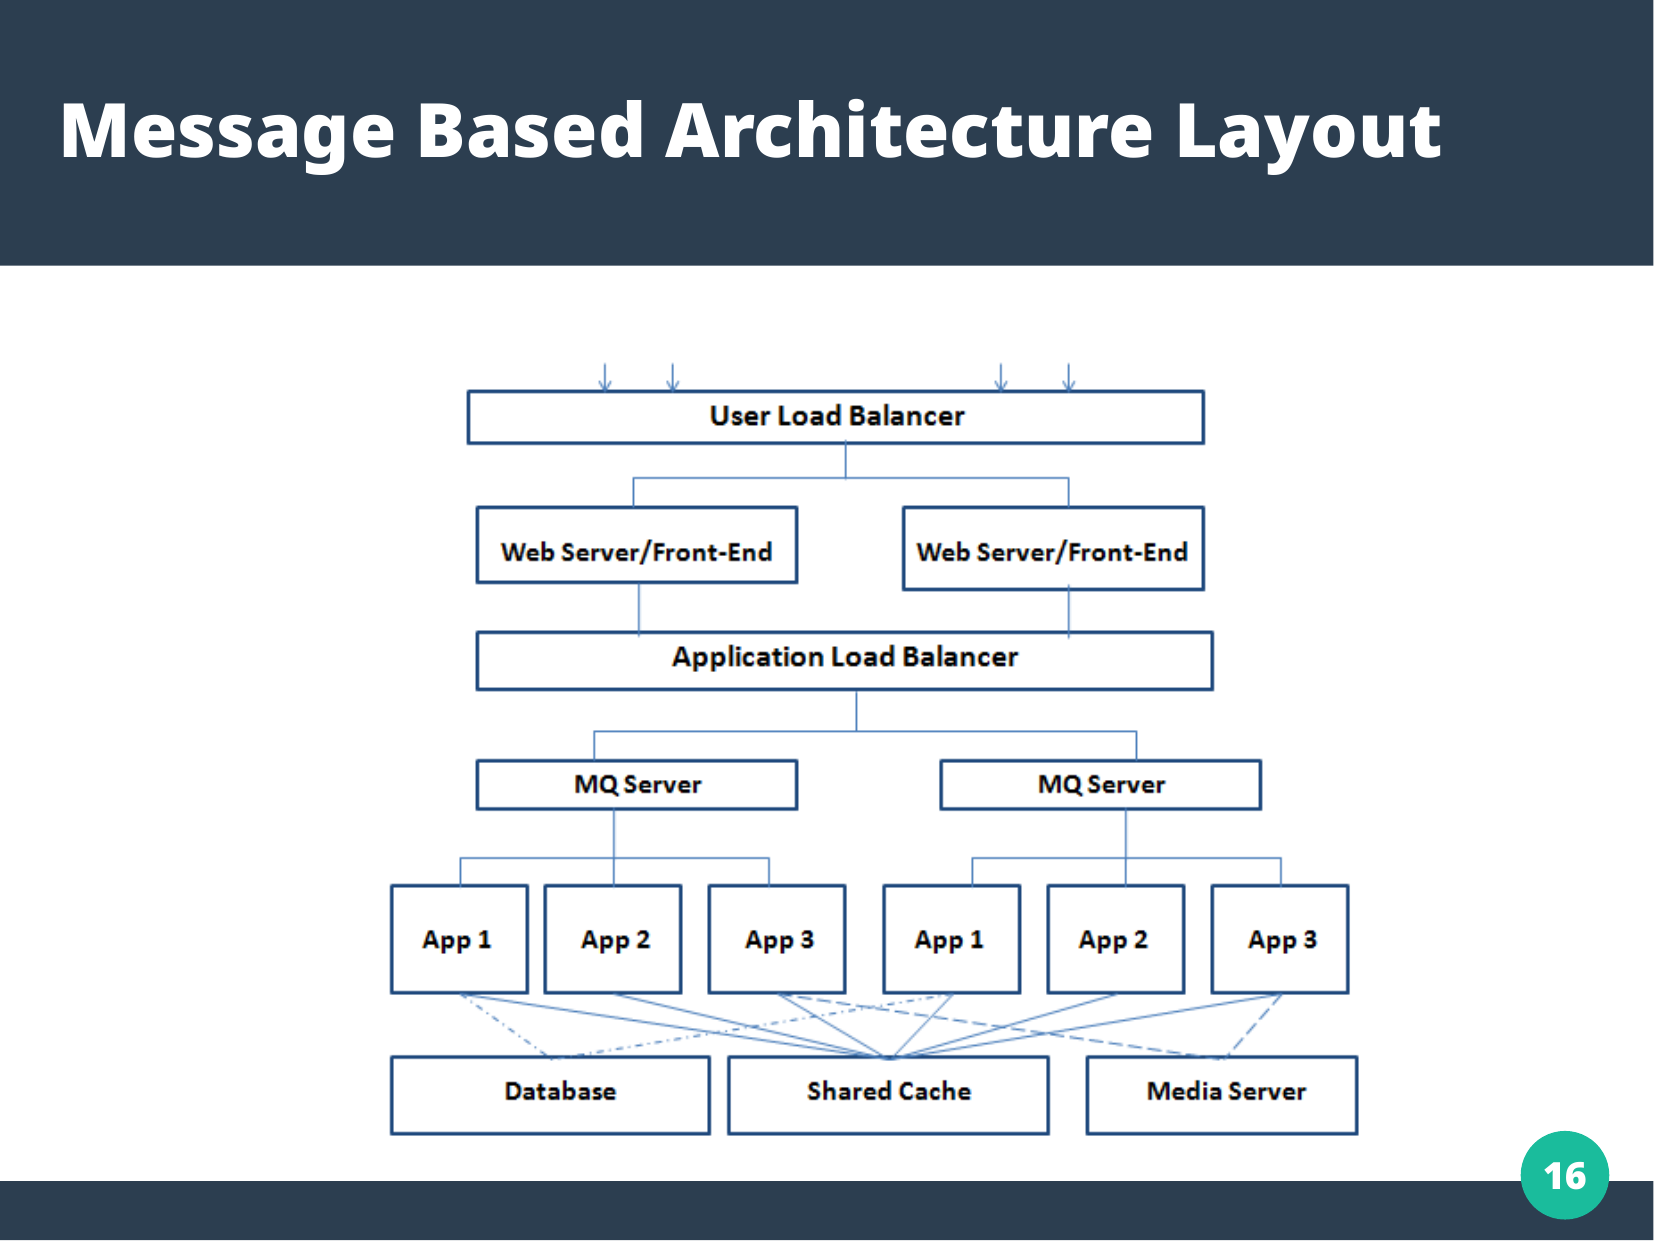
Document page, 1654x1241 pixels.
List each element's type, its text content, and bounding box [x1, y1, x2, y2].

picture [278, 324, 1375, 1152]
title Message Based Architecture Layout [59, 49, 1595, 207]
